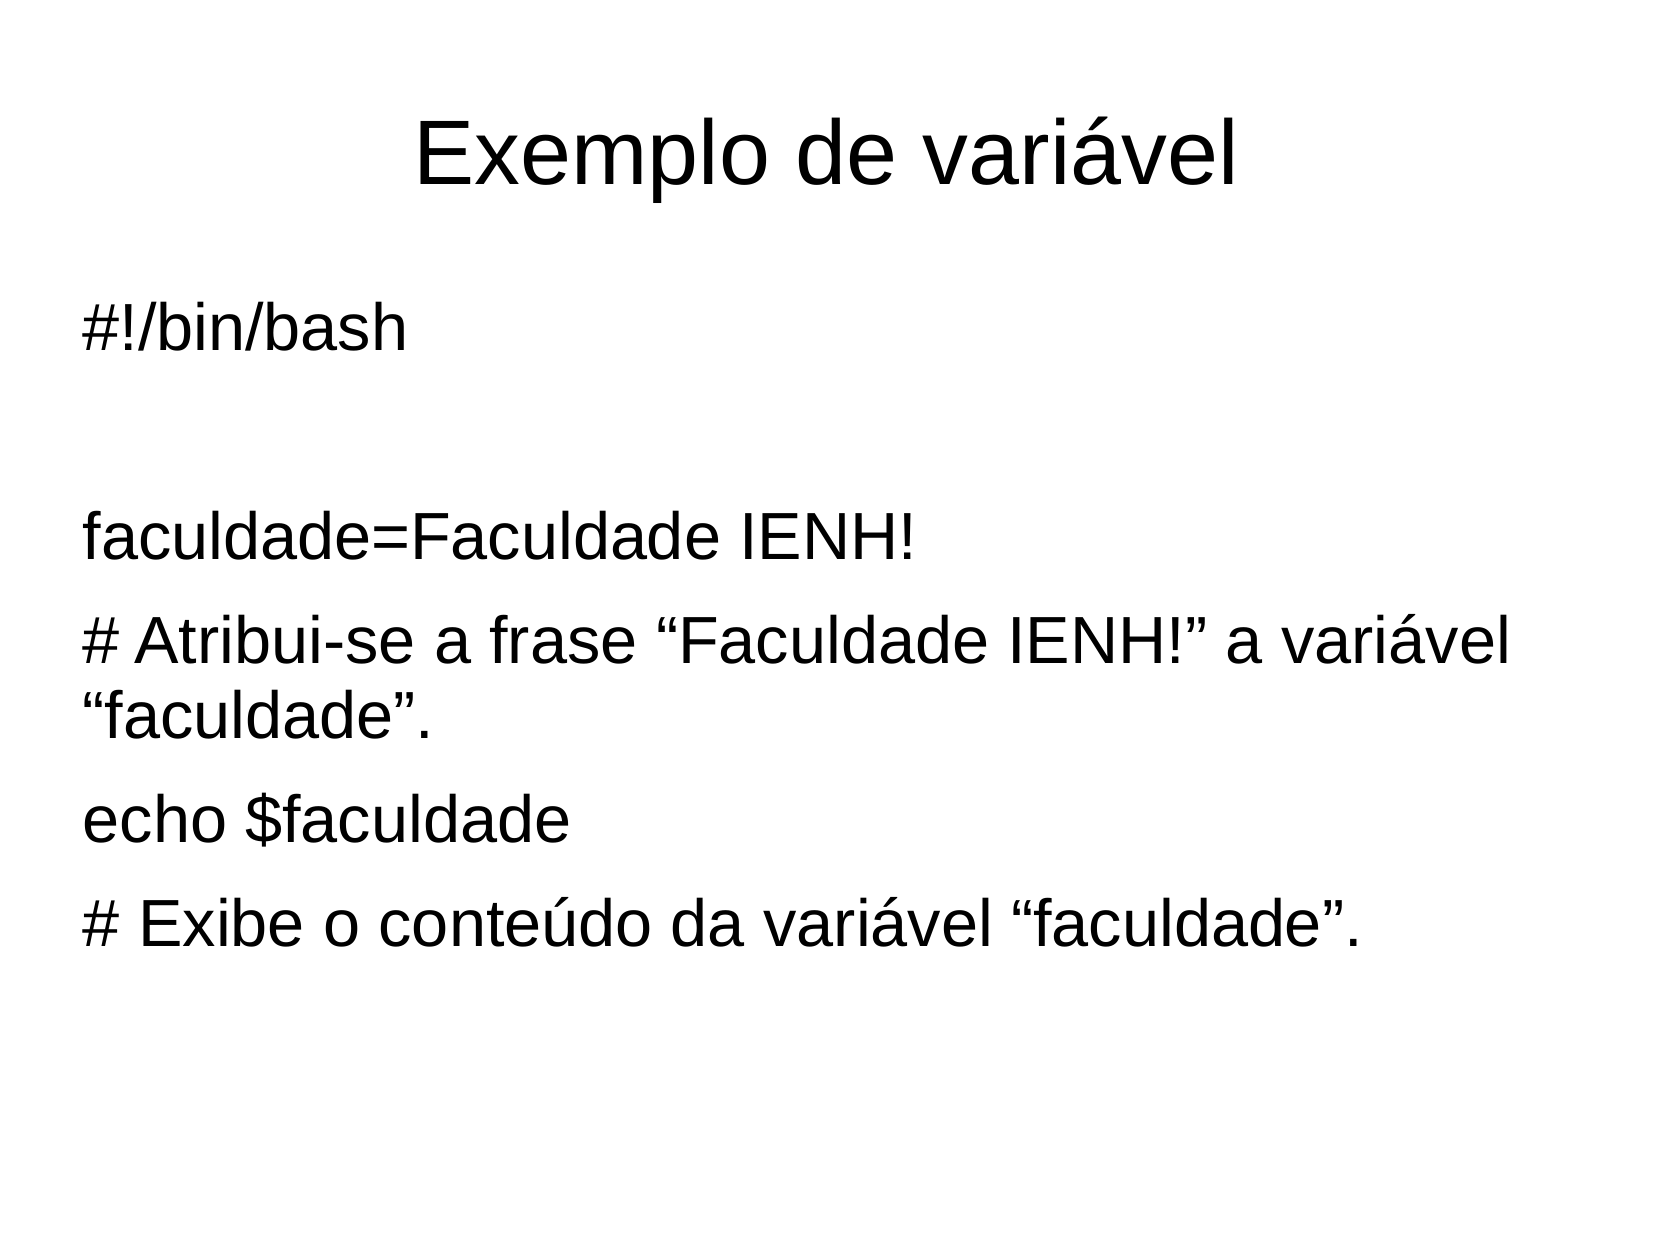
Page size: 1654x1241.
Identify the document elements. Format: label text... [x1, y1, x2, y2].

title Exemplo de variável [82, 49, 1571, 257]
list #!/bin/bash faculdade=Faculdade IENH! # Atribui-se a frase “Faculdade IENH!” a variável “faculdade”. echo $faculdade # Exibe o conteúdo da variável “faculdade”. [82, 290, 1571, 1010]
